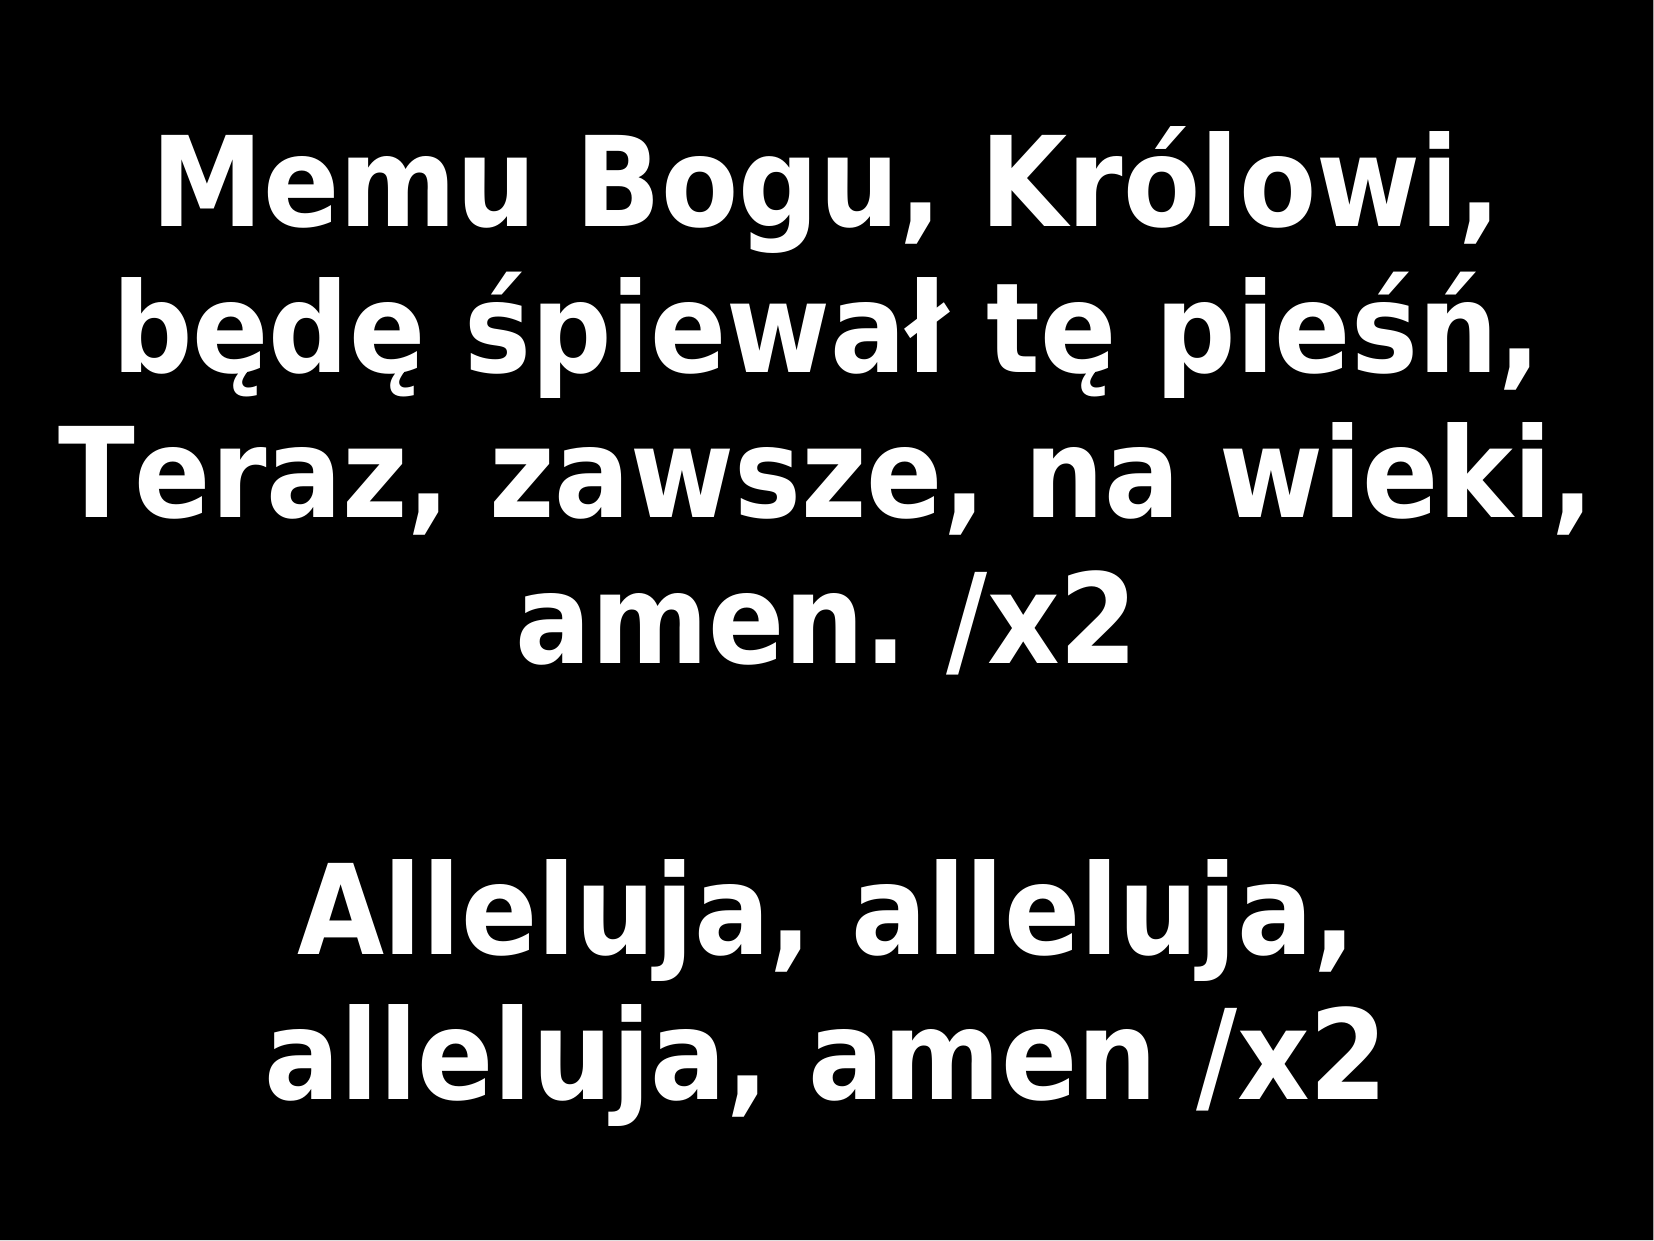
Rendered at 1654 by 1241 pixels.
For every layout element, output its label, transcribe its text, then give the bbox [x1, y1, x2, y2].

title Memu Bogu, Królowi, będę śpiewał tę pieśń, Teraz, zawsze, na wieki, amen. /x2 Alleluja, alleluja, alleluja, amen /x2 [0, 0, 1654, 1241]
